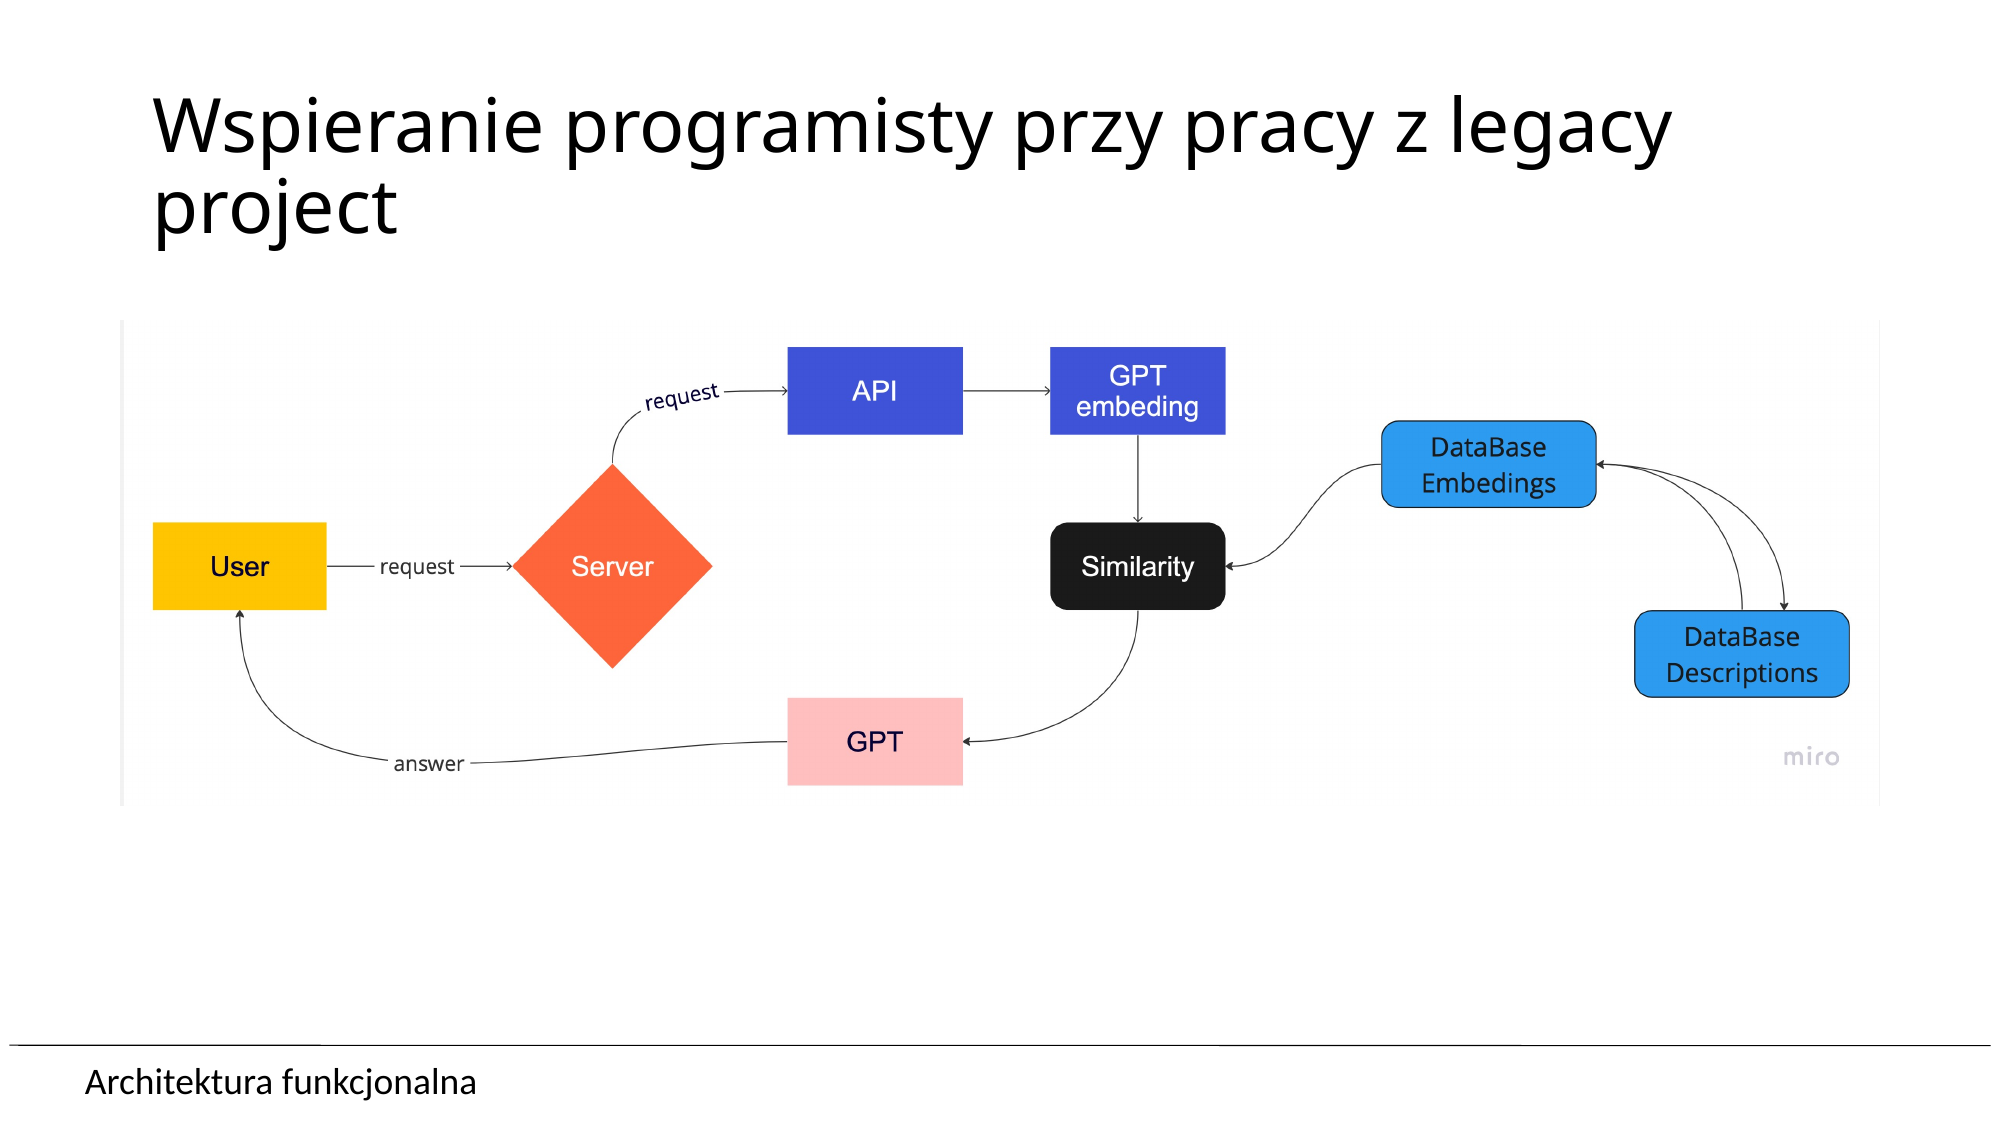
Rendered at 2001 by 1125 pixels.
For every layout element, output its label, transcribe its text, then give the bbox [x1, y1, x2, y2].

text_box Architektura funkcjonalna [69, 1049, 855, 1111]
picture [120, 320, 1880, 806]
title Wspieranie programisty przy pracy z legacy project [137, 59, 1863, 278]
